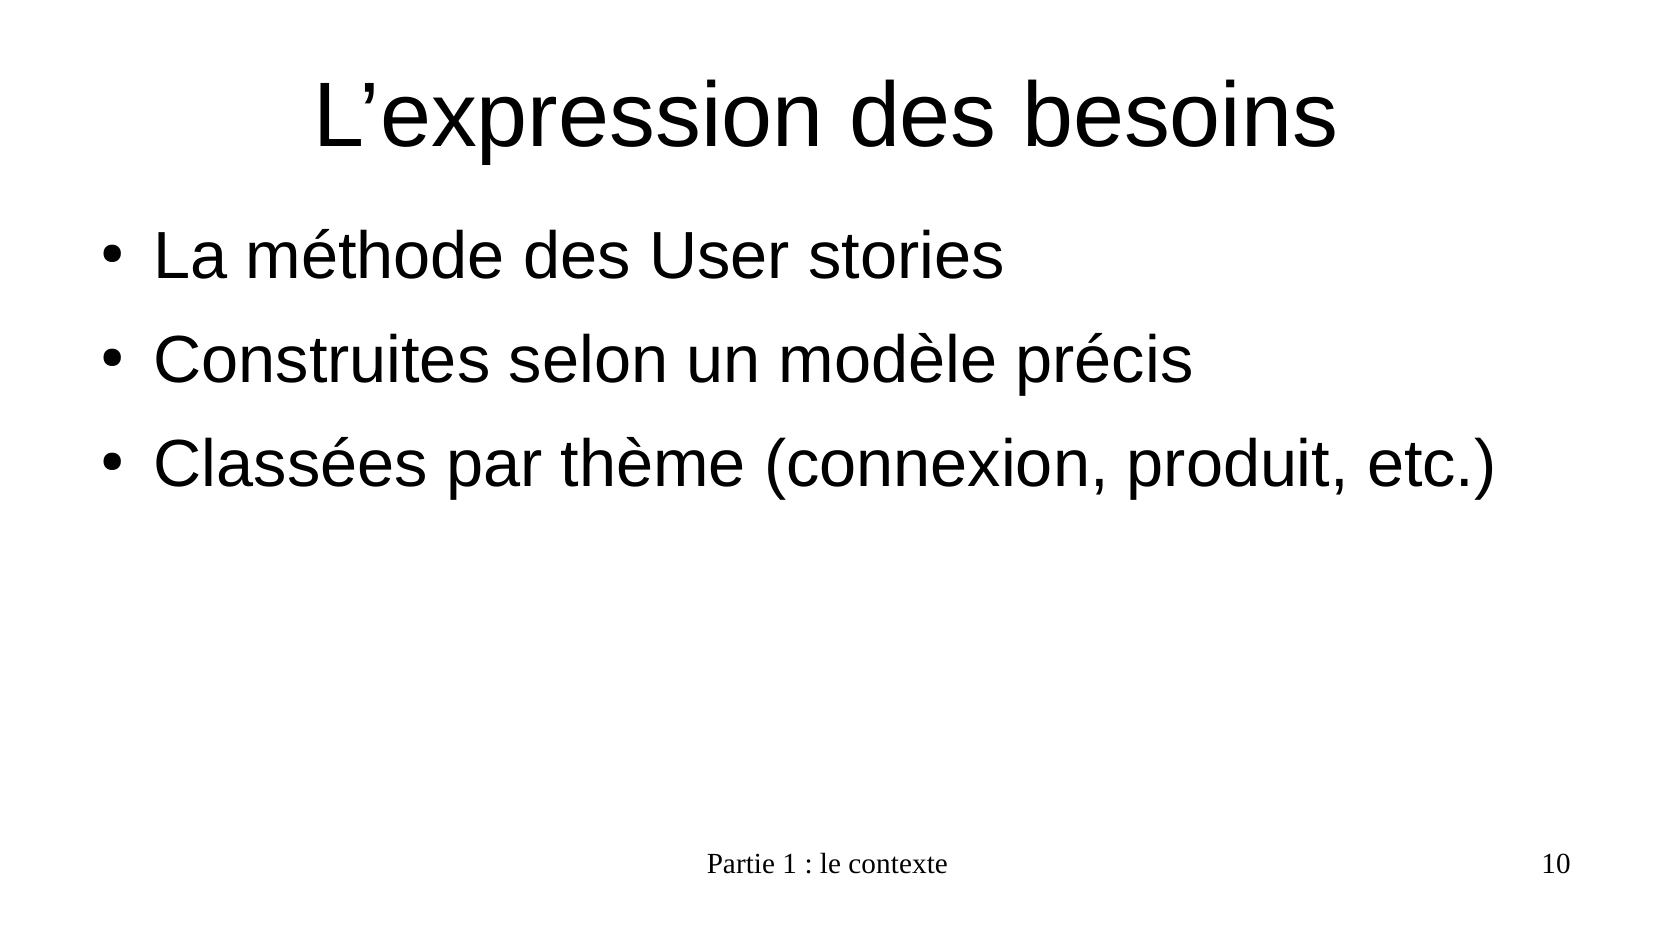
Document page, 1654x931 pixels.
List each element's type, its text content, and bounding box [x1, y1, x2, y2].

list La méthode des User stories Construites selon un modèle précis Classées par thème (connexion, produit, etc.) [82, 217, 1571, 758]
title L’expression des besoins [82, 37, 1571, 193]
